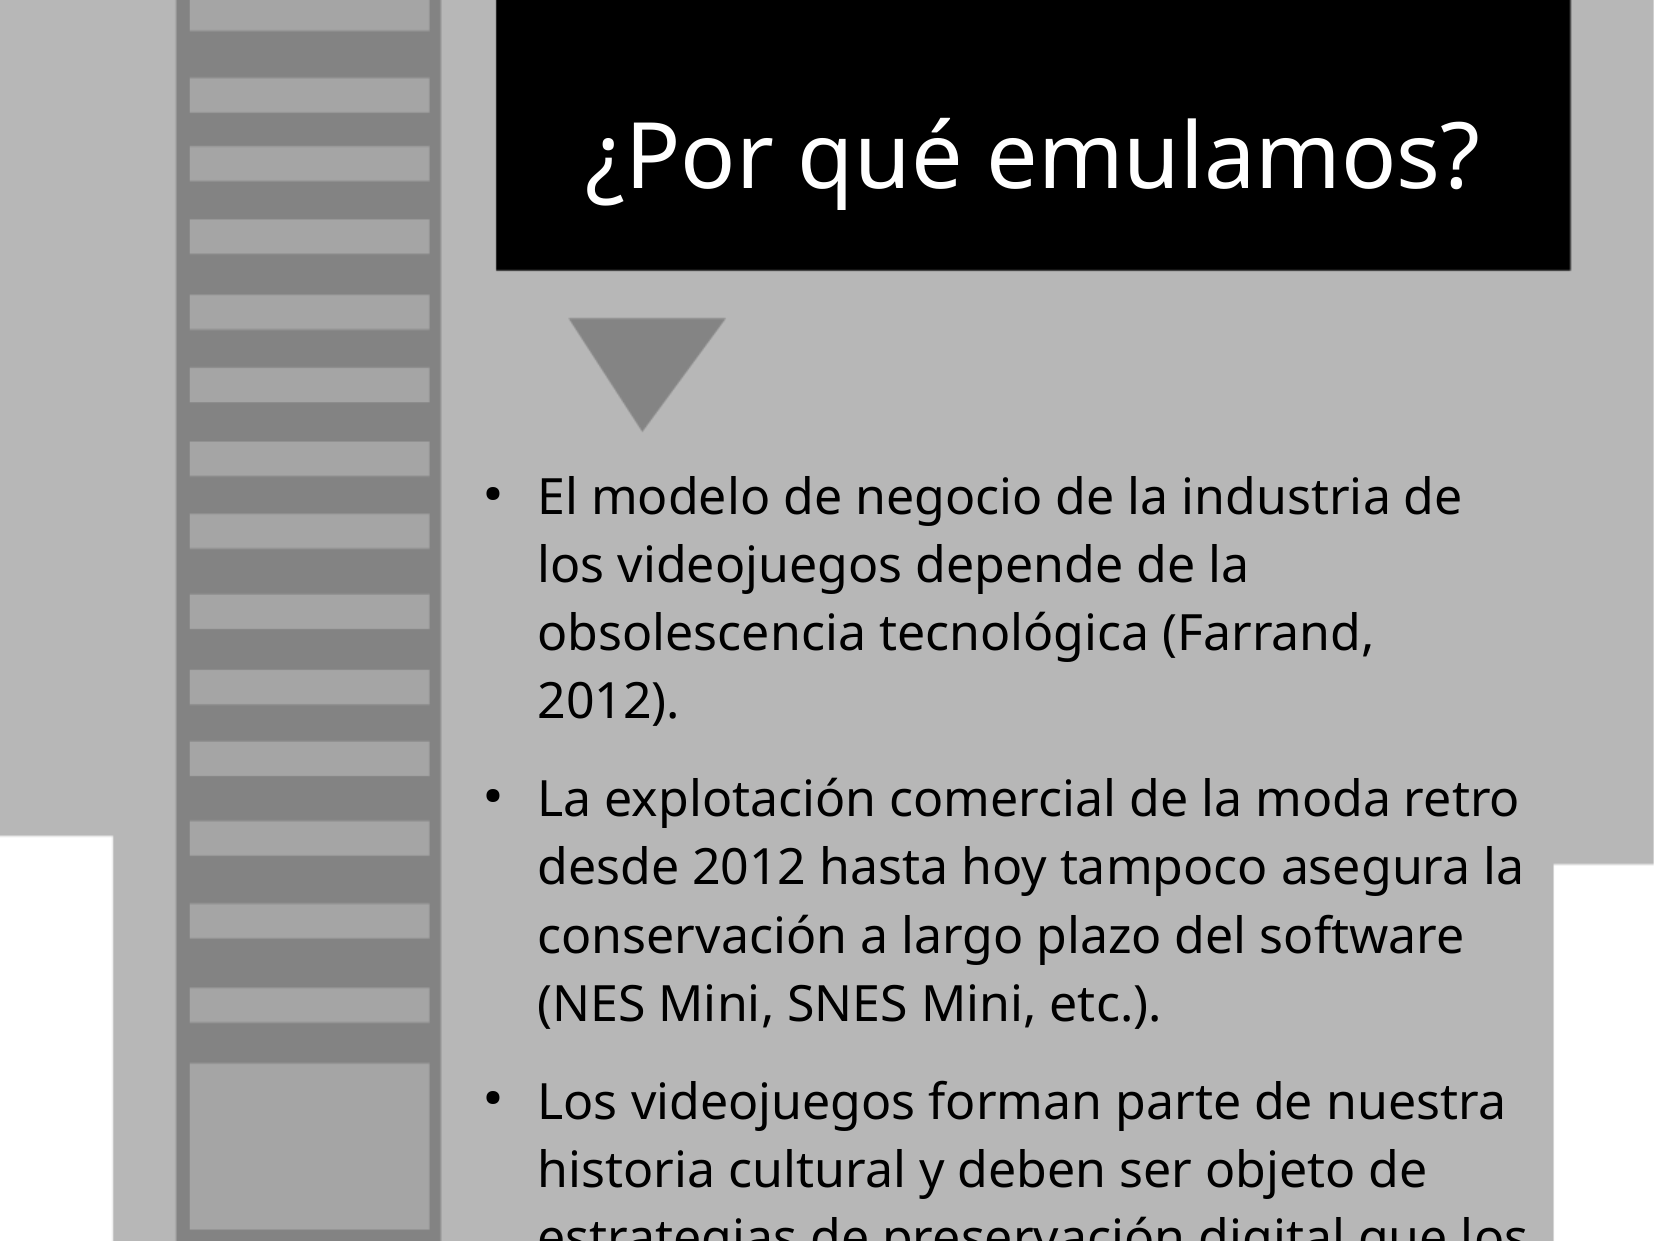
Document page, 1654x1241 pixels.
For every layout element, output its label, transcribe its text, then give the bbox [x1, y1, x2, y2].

picture [544, 1231, 558, 1239]
picture [991, 1231, 1005, 1239]
picture [939, 1231, 953, 1239]
picture [1426, 1231, 1440, 1239]
picture [1205, 1231, 1220, 1241]
picture [817, 1231, 832, 1241]
picture [1249, 1231, 1264, 1241]
list El modelo de negocio de la industria de los videojuegos depende de la obsolescencia tecnológica (Farrand, 2012). La explotación comercial de la moda retro desde 2012 hasta hoy tampoco asegura la conservación a largo plazo del software (NES Mini, SNES Mini, etc.). Los videojuegos forman parte de nuestra historia cultural y deben ser objeto de estrategias de preservación digital que los salven de la obsolescencia tecnológica. [466, 460, 1530, 1166]
title ¿Por qué emulamos? [496, 42, 1571, 264]
picture [1131, 1231, 1147, 1241]
picture [1481, 1231, 1497, 1241]
picture [891, 1231, 905, 1241]
picture [0, 0, 1654, 1241]
picture [680, 1231, 694, 1239]
picture [1163, 1231, 1177, 1241]
picture [1022, 1230, 1038, 1241]
picture [1365, 1231, 1380, 1241]
picture [708, 1231, 723, 1241]
picture [848, 1231, 862, 1239]
